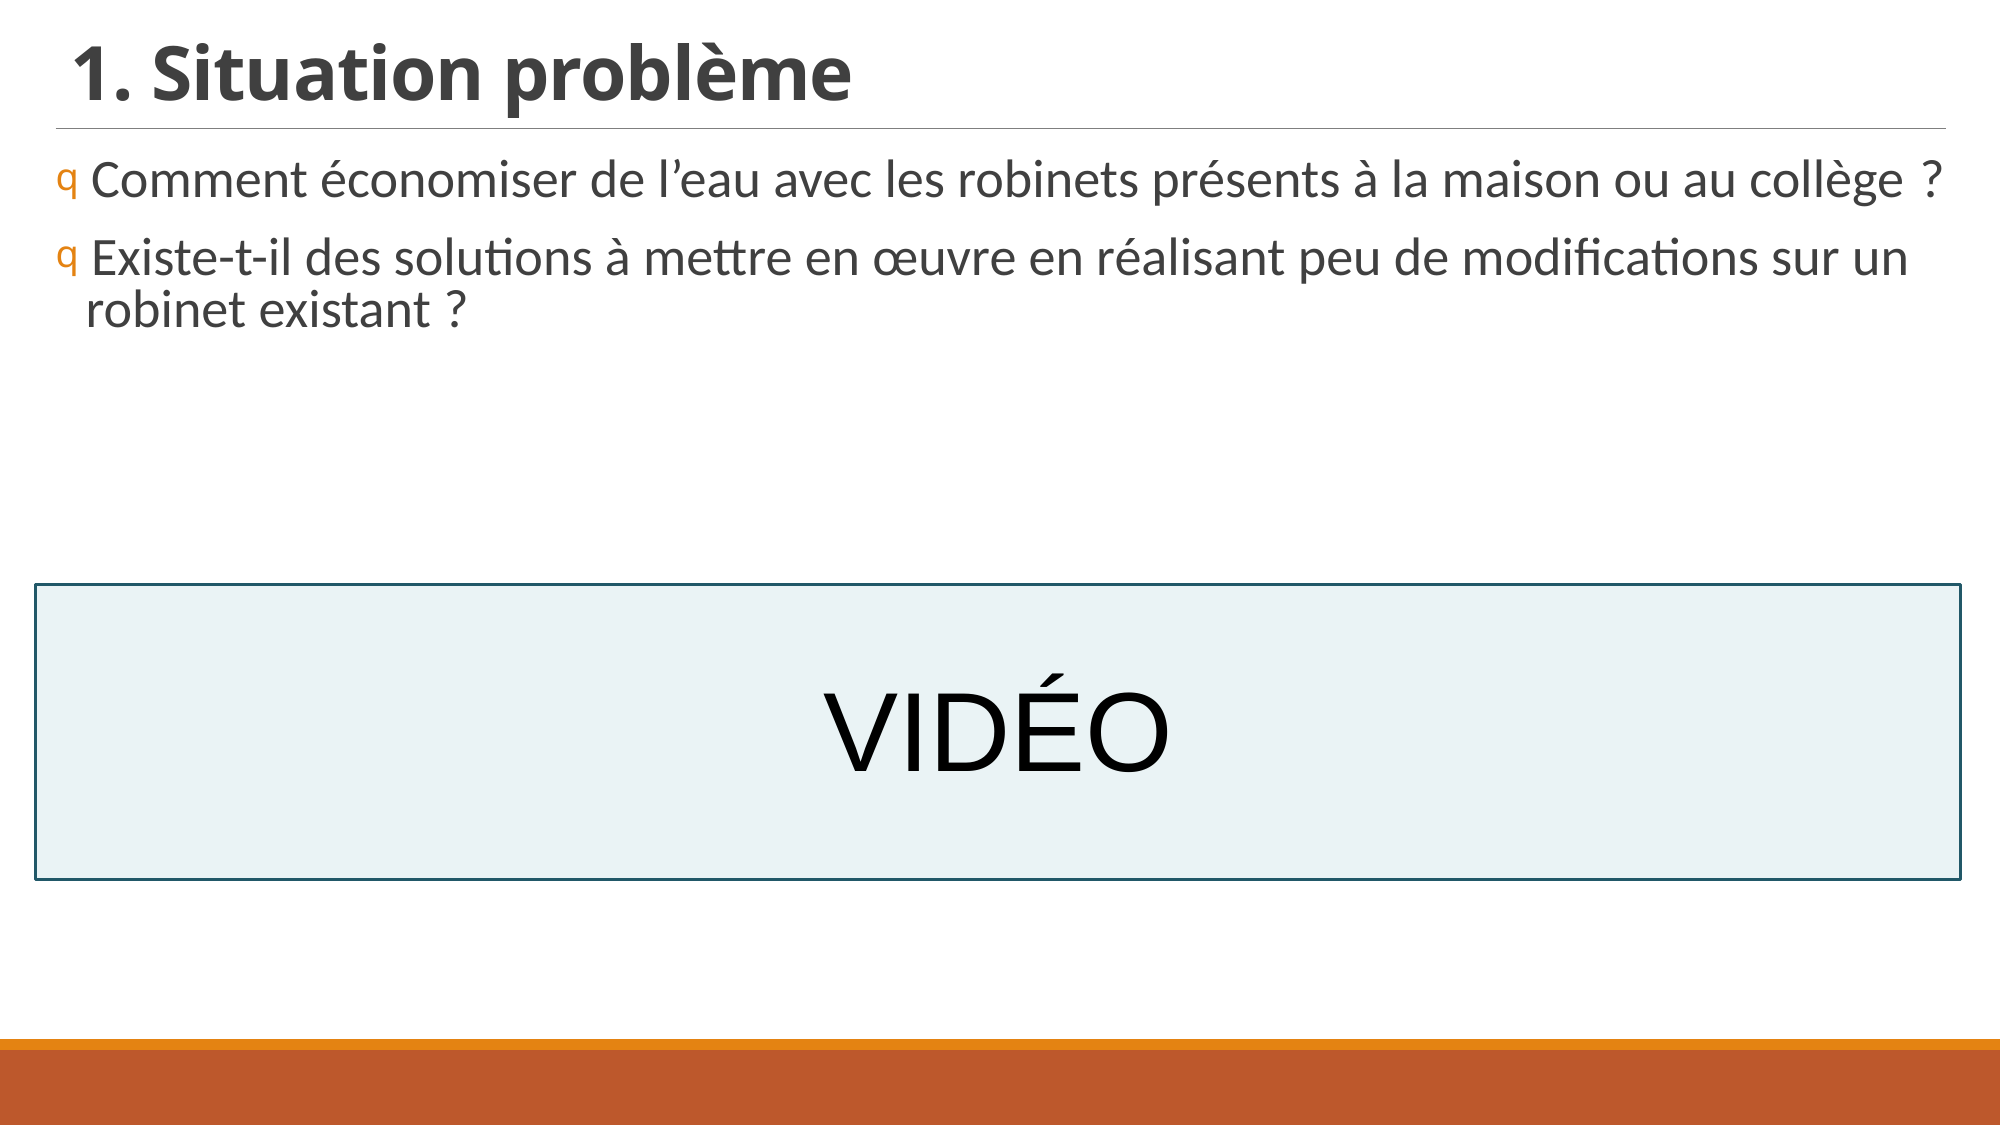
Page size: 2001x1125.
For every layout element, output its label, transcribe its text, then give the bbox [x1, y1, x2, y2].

list Comment économiser de l’eau avec les robinets présents à la maison ou au collège ? Existe-t-il des solutions à mettre en œuvre en réalisant peu de modifications sur un robinet existant ? [55, 148, 1949, 556]
text_box VIDÉO [35, 584, 1961, 880]
title 1. Situation problème [55, 0, 1949, 124]
